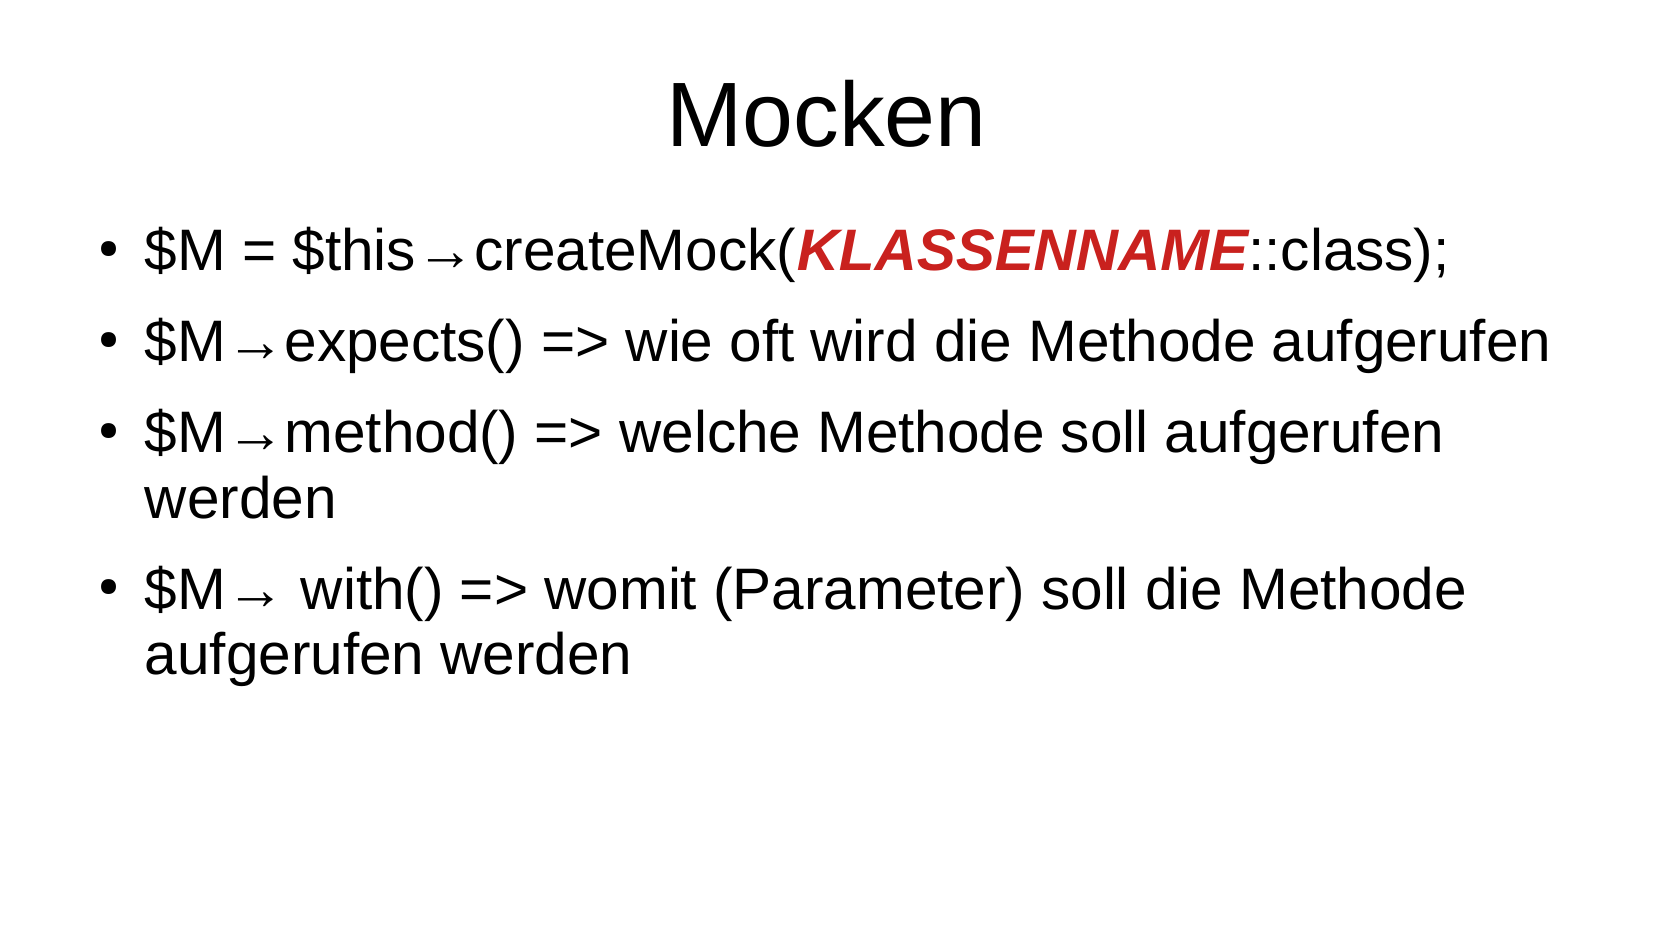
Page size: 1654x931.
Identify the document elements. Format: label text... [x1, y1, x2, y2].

list $M = $this→createMock(KLASSENNAME::class); $M→expects() => wie oft wird die Methode aufgerufen $M→method() => welche Methode soll aufgerufen werden $M→ with() => womit (Parameter) soll die Methode aufgerufen werden [82, 217, 1571, 757]
title Mocken [82, 36, 1571, 193]
